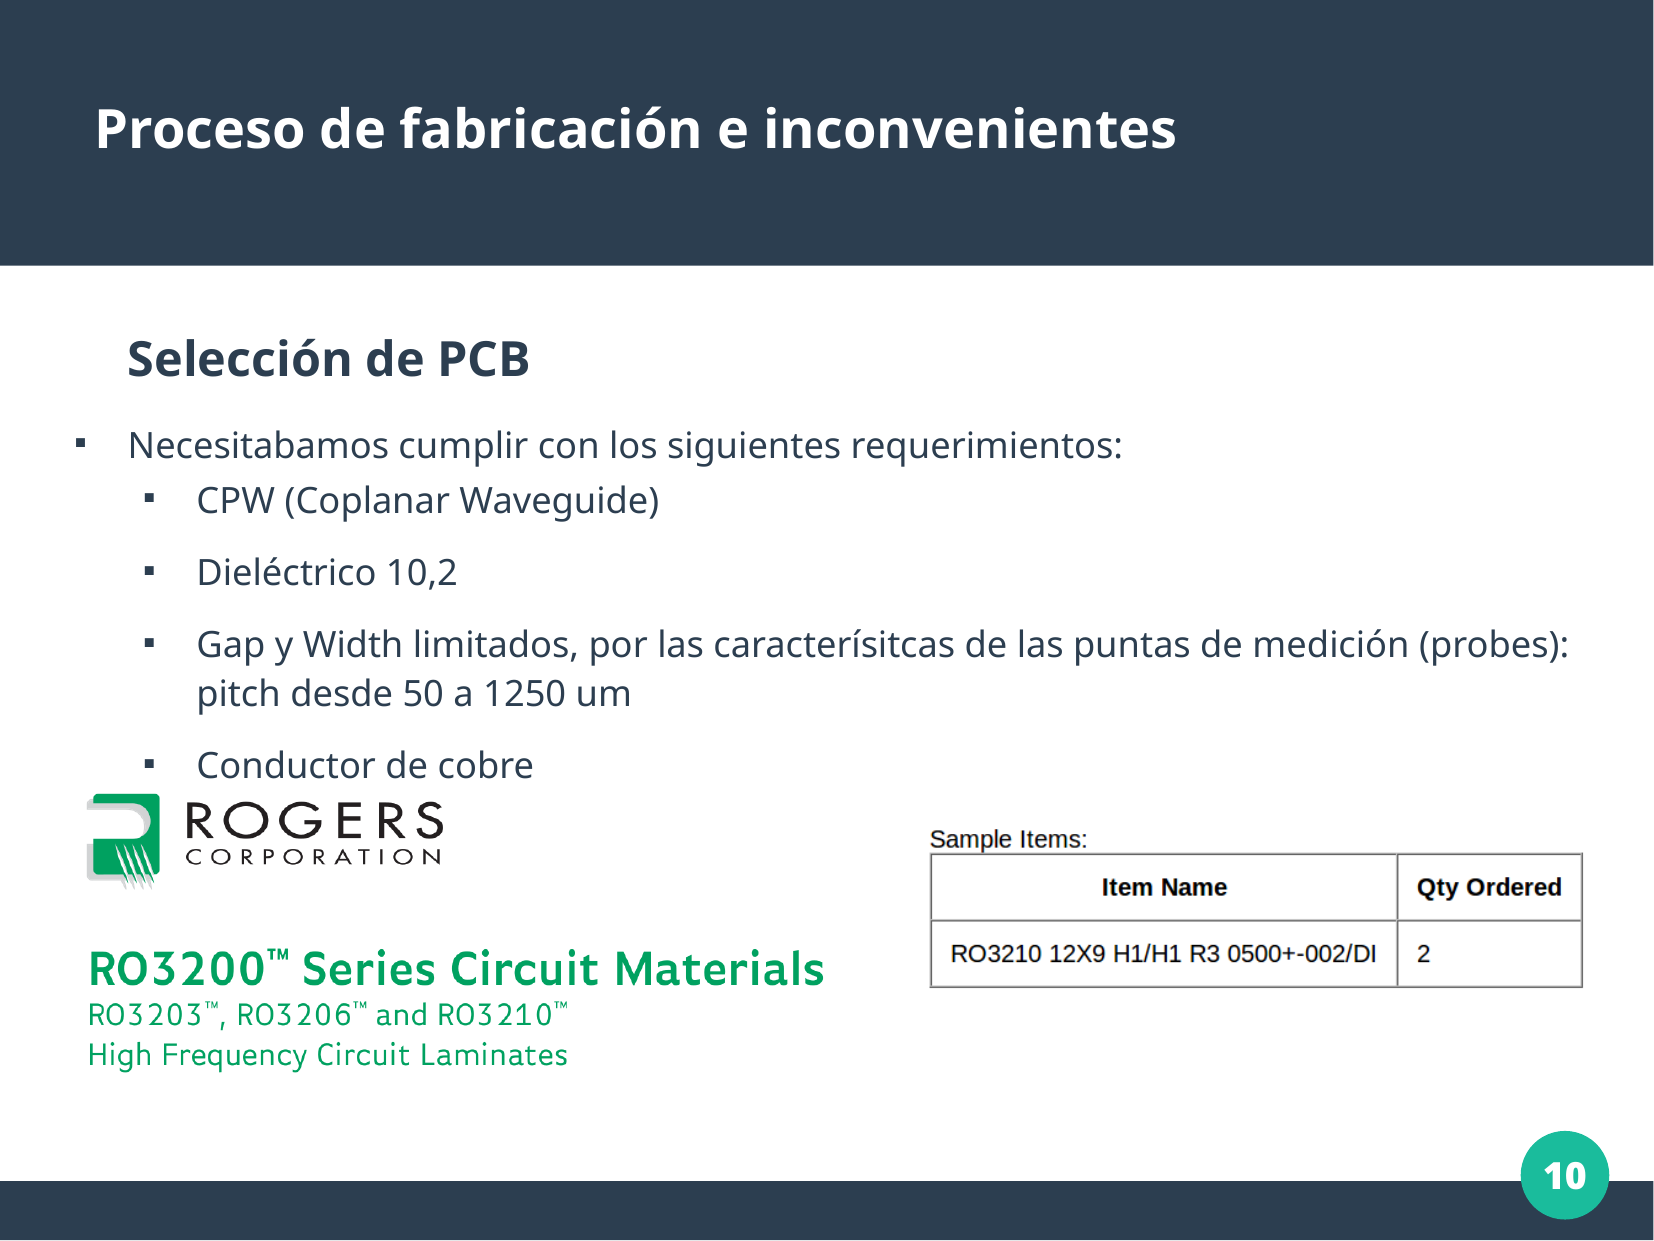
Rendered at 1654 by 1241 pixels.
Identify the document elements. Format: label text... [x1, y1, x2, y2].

picture [910, 785, 1620, 1009]
picture [70, 779, 843, 1087]
title Proceso de fabricación e inconvenientes [59, 49, 1595, 207]
list Selección de PCB Necesitabamos cumplir con los siguientes requerimientos: CPW (Coplanar Waveguide) Dieléctrico 10,2 Gap y Width limitados, por las caracterísitcas de las puntas de medición (probes): pitch desde 50 a 1250 um Conductor de cobre [59, 324, 1595, 792]
